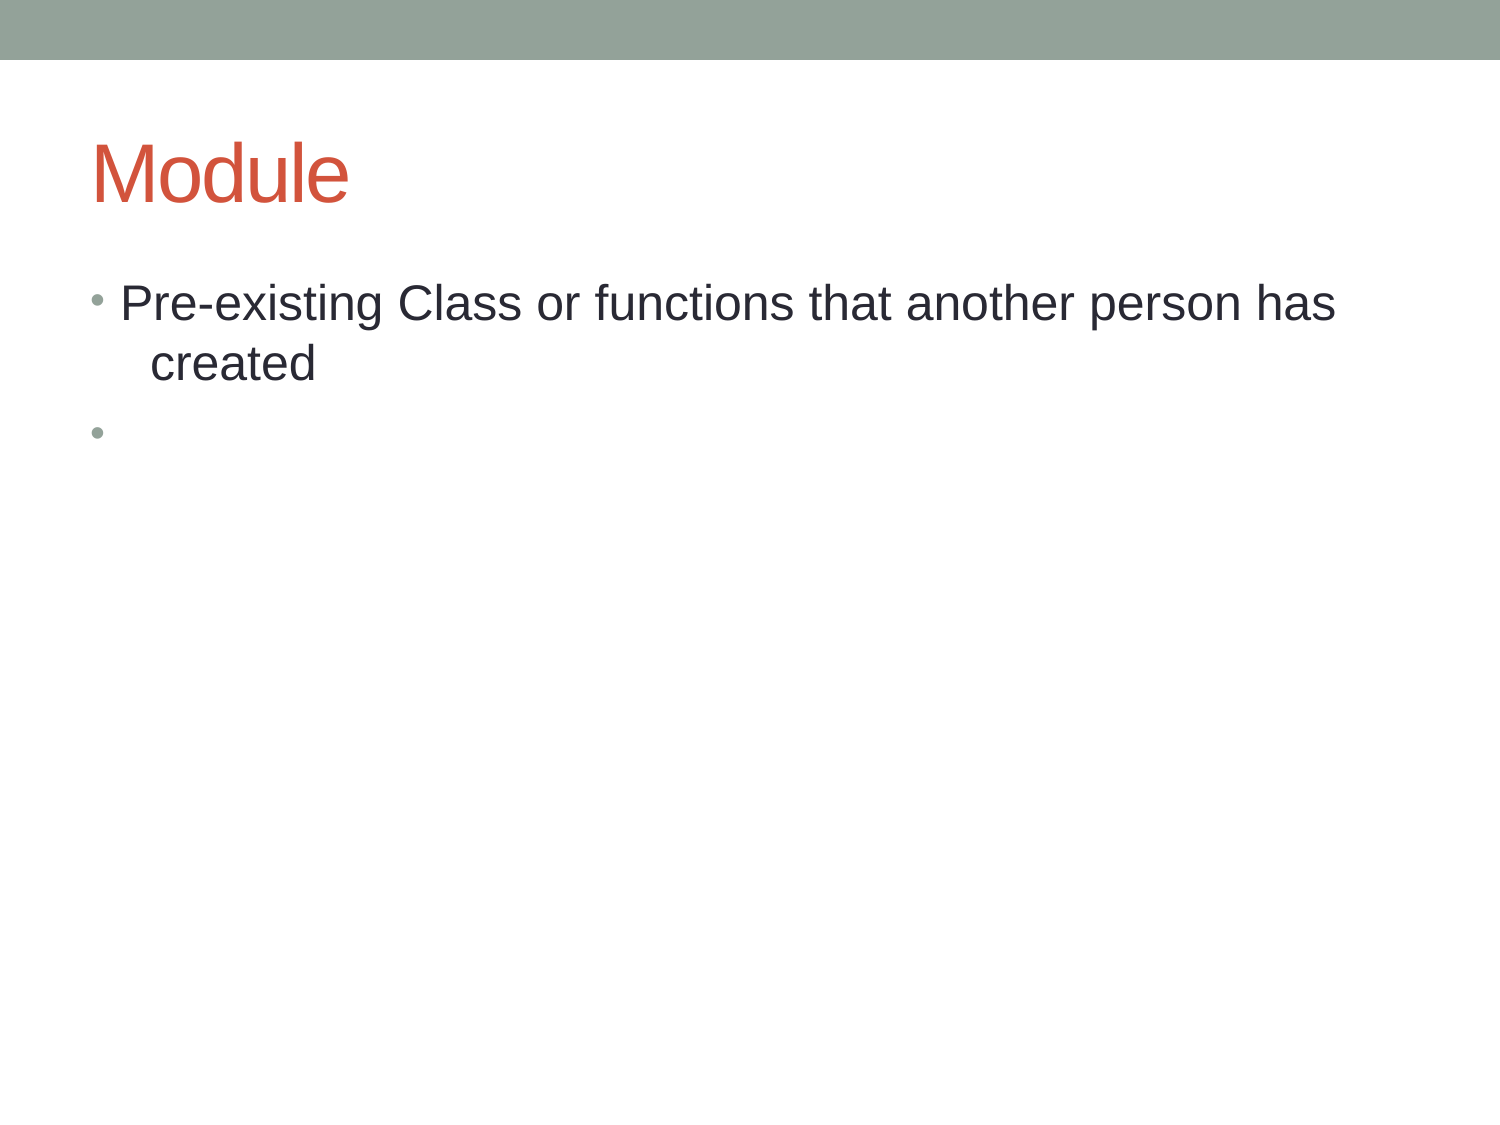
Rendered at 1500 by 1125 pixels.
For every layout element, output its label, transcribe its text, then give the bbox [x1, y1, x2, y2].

list Pre-existing Class or functions that another person has created [75, 262, 1426, 1063]
title Module [75, 87, 1426, 251]
